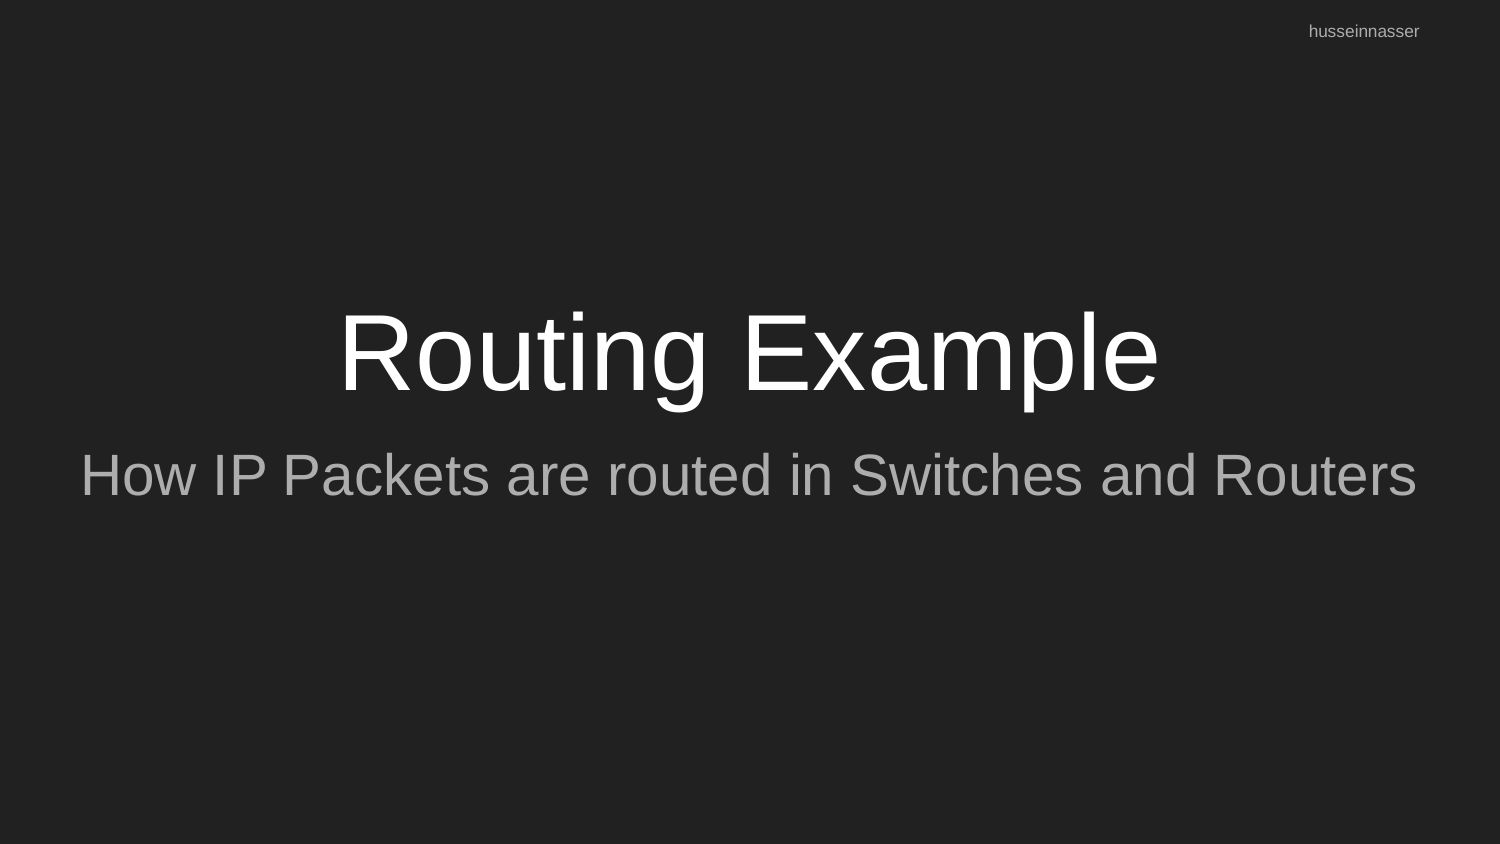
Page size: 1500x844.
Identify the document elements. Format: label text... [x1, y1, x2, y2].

title Routing Example [51, 90, 1449, 421]
subtitle husseinnasser [1236, 11, 1492, 53]
subtitle How IP Packets are routed in Switches and Routers [51, 421, 1449, 552]
